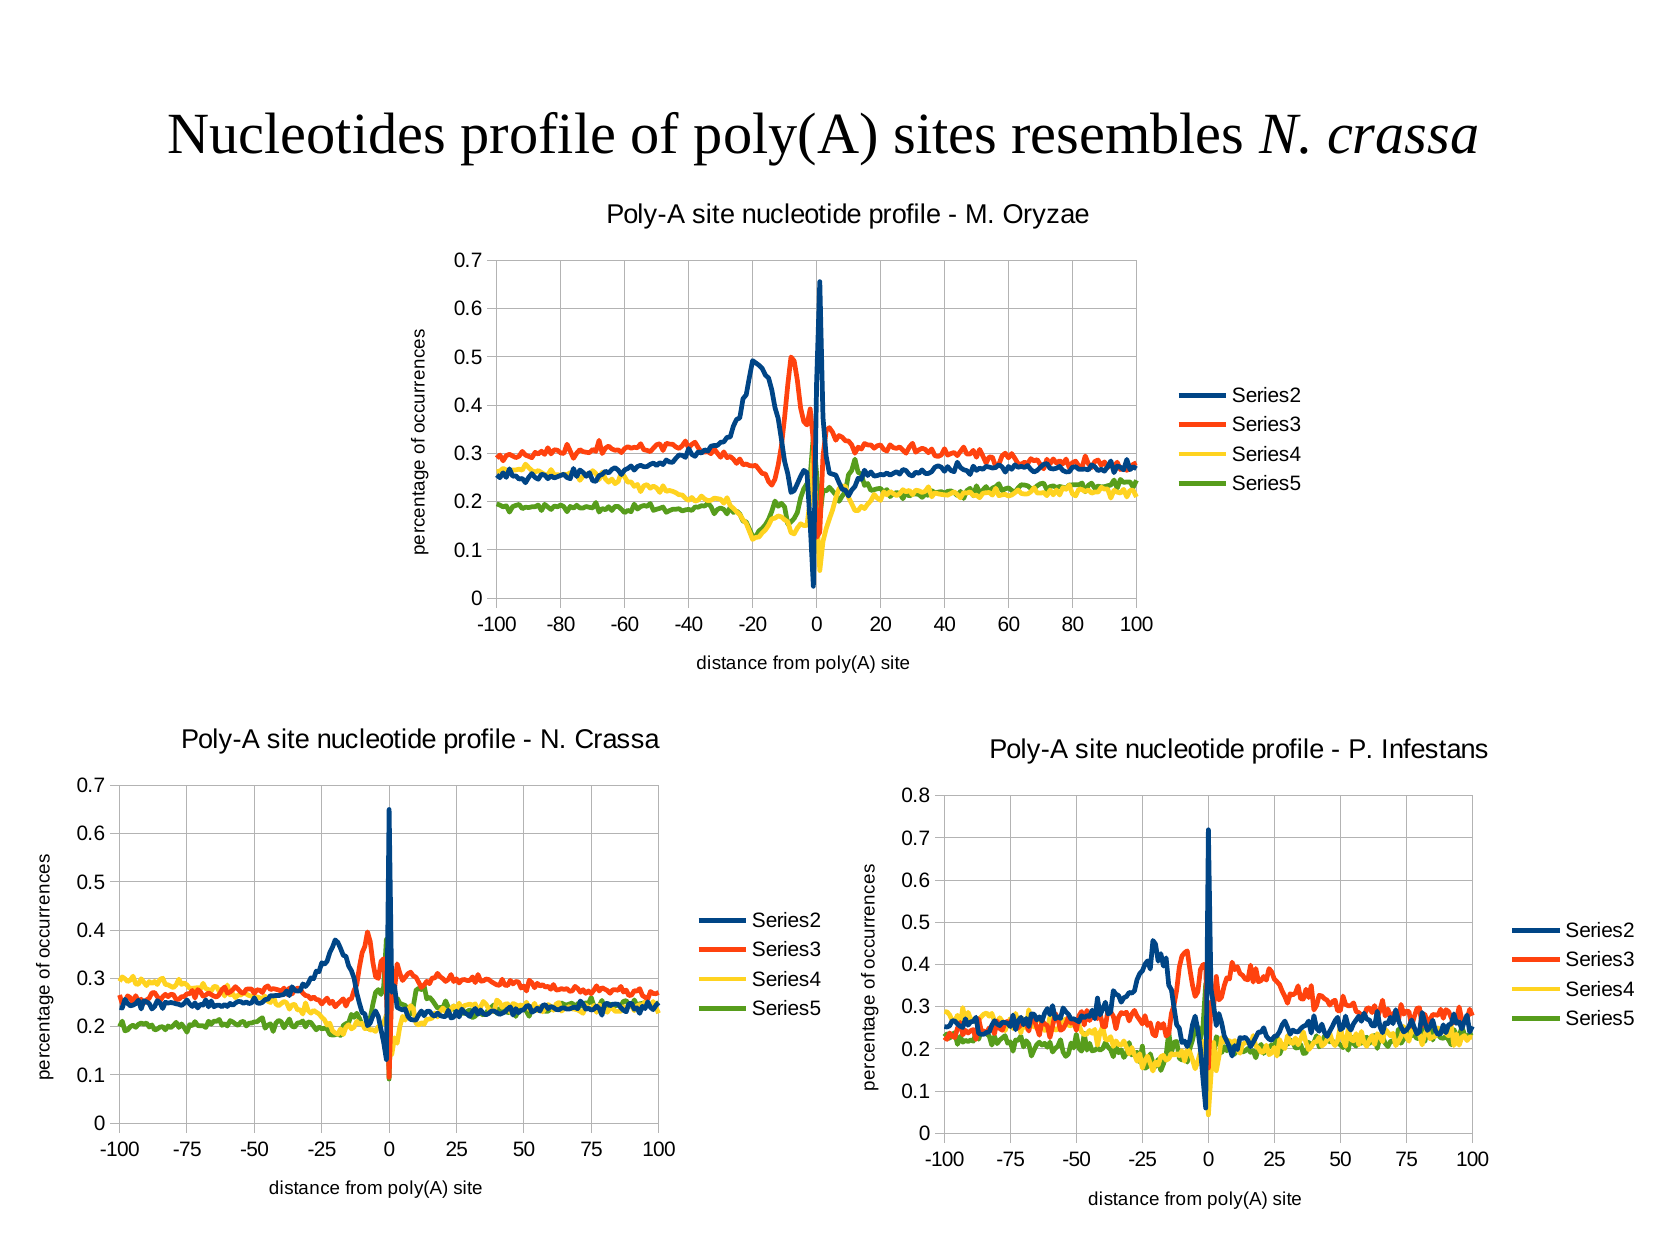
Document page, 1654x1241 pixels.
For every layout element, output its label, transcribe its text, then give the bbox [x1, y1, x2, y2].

title Nucleotides profile of poly(A) sites resembles N. crassa [86, 30, 1576, 238]
chart [0, 173, 1654, 1241]
